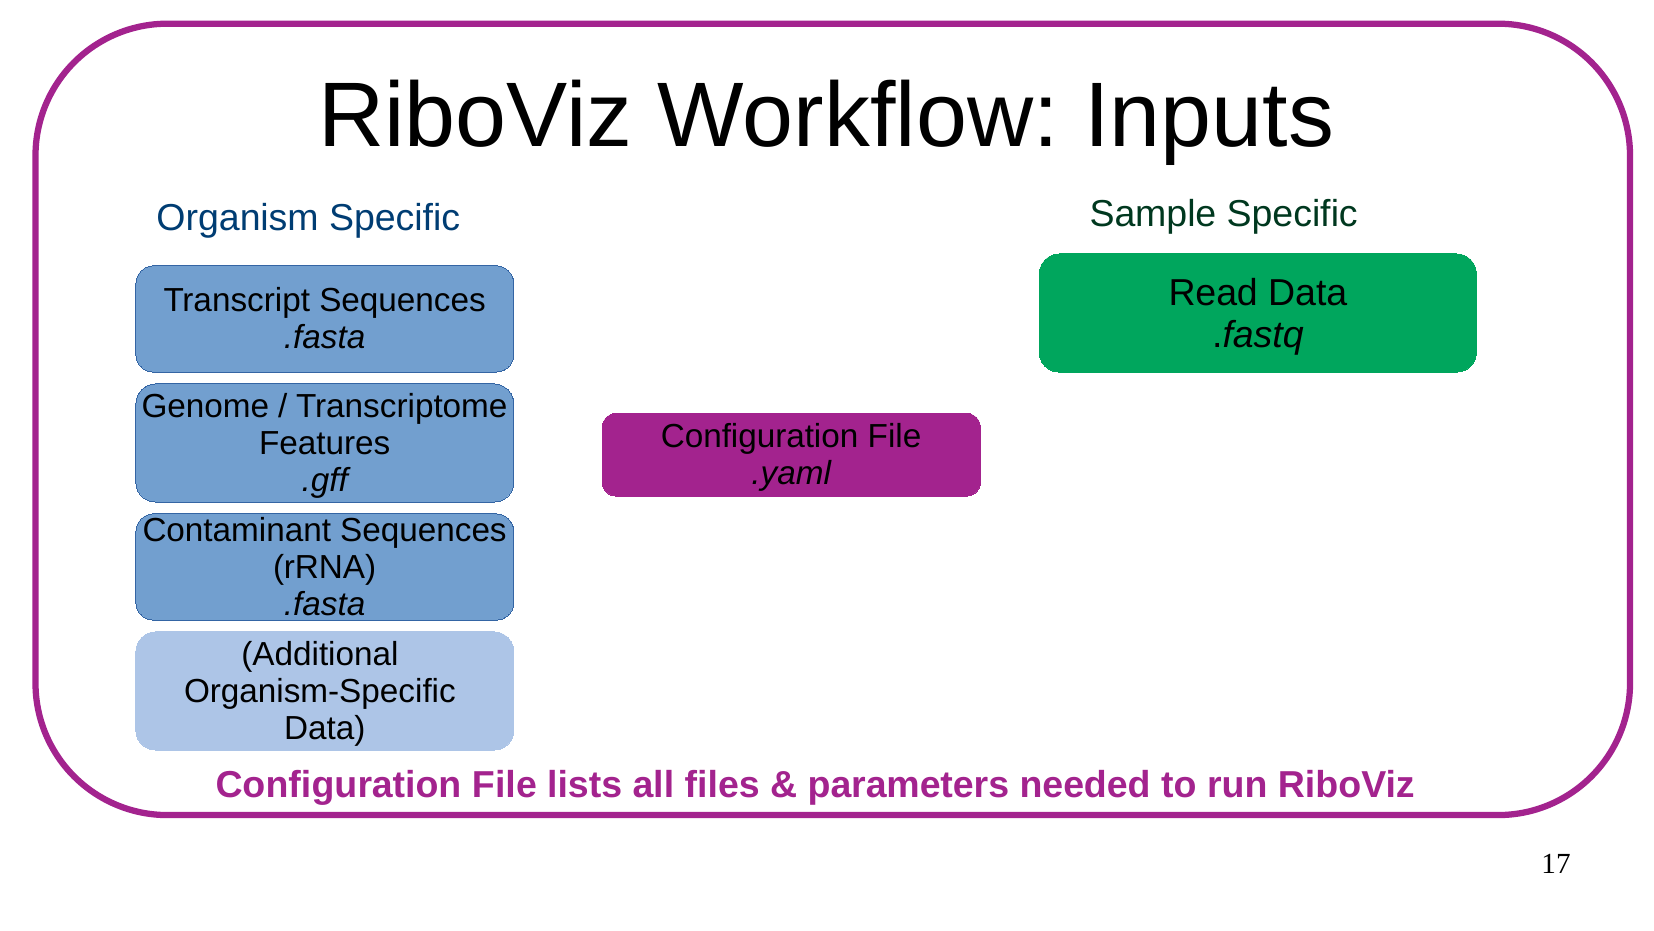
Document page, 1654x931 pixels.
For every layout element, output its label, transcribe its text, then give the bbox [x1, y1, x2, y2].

text_box Transcript Sequences .fasta [135, 265, 514, 373]
text_box Organism Specific [141, 188, 497, 249]
text_box Read Data .fastq [1039, 253, 1477, 373]
text_box Genome / Transcriptome Features .gff [135, 383, 514, 503]
text_box Configuration File lists all files & parameters needed to run RiboViz [200, 755, 1465, 816]
text_box Contaminant Sequences (rRNA) .fasta [135, 513, 514, 621]
text_box Sample Specific [1074, 185, 1441, 243]
text_box (Additional Organism-Specific Data) [135, 631, 514, 751]
title RiboViz Workflow: Inputs [82, 37, 1571, 193]
text_box Configuration File .yaml [602, 413, 981, 497]
